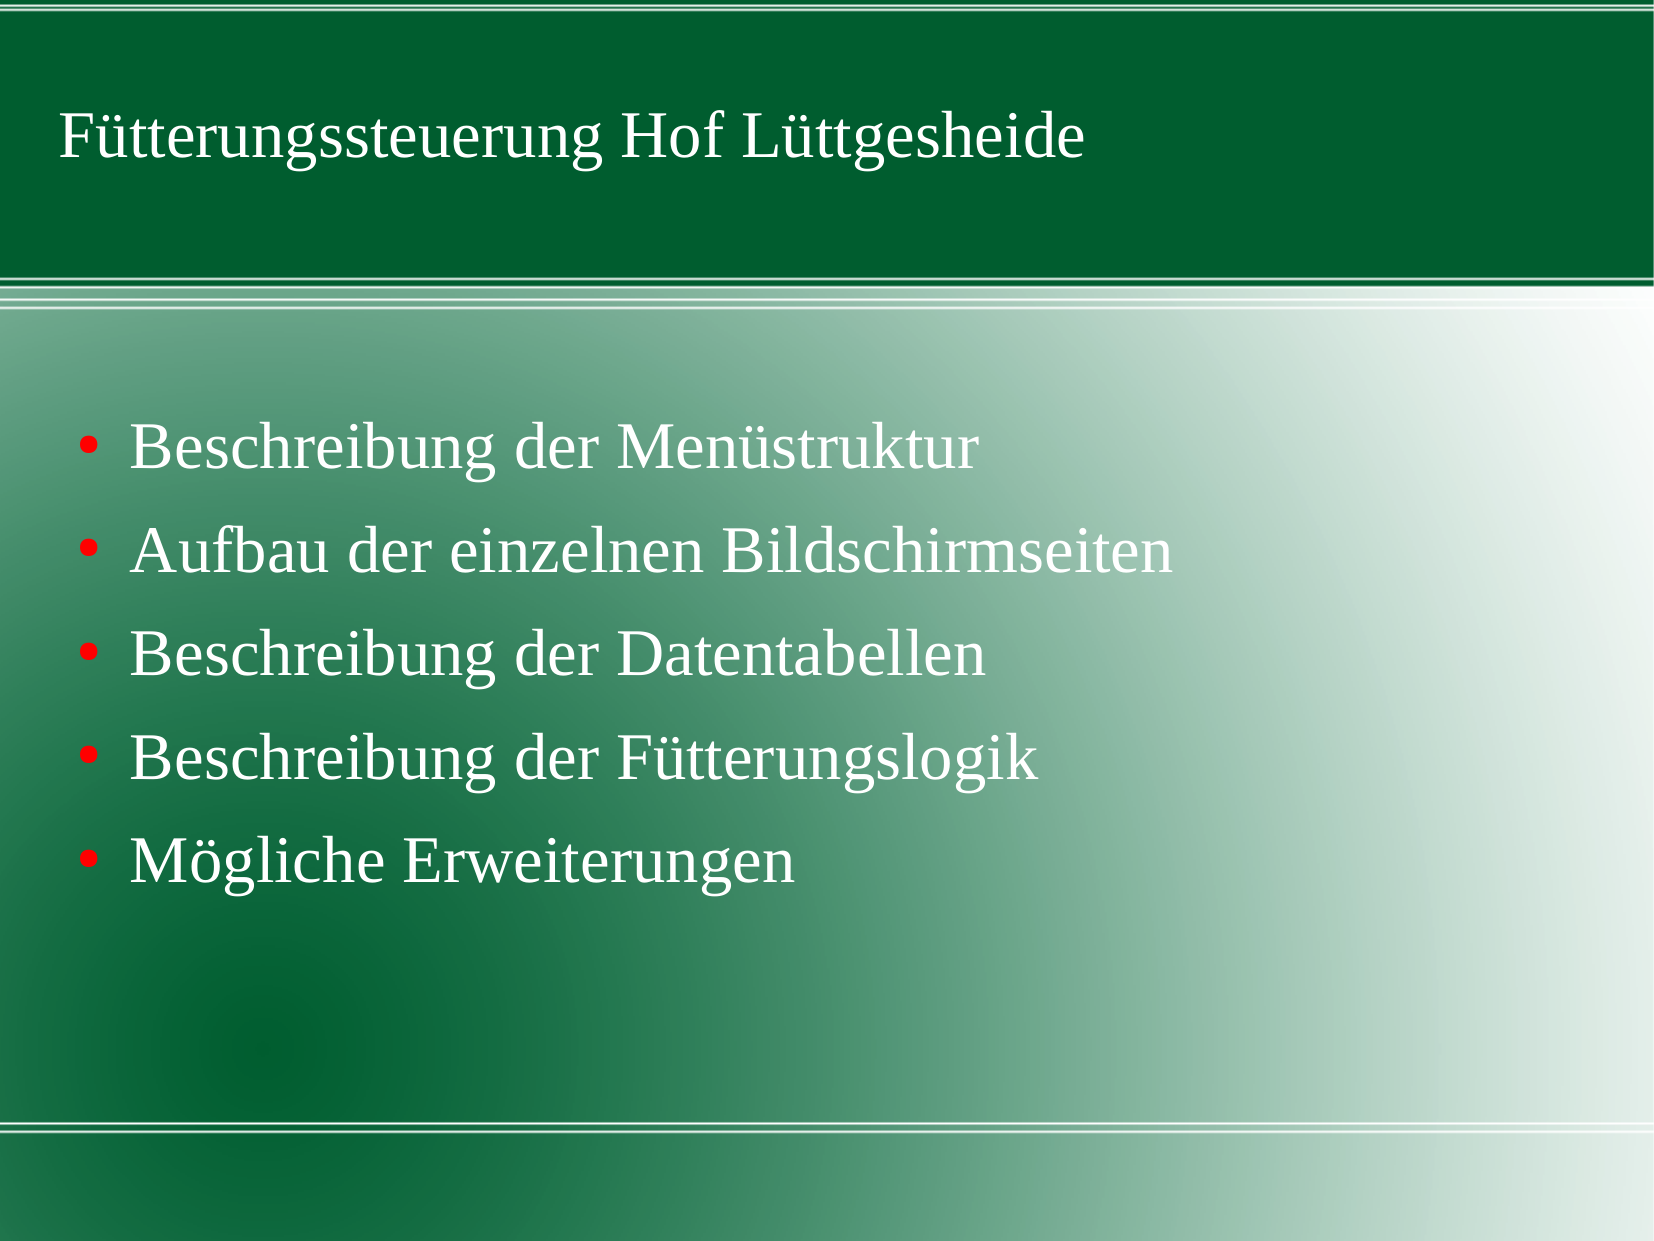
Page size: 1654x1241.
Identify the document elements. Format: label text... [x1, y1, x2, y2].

list Fütterungssteuerung Hof Lüttgesheide Beschreibung der Menüstruktur Aufbau der einzelnen Bildschirmseiten Beschreibung der Datentabellen Beschreibung der Fütterungslogik Mögliche Erweiterungen [59, 98, 1548, 1002]
picture [0, 0, 1654, 1241]
